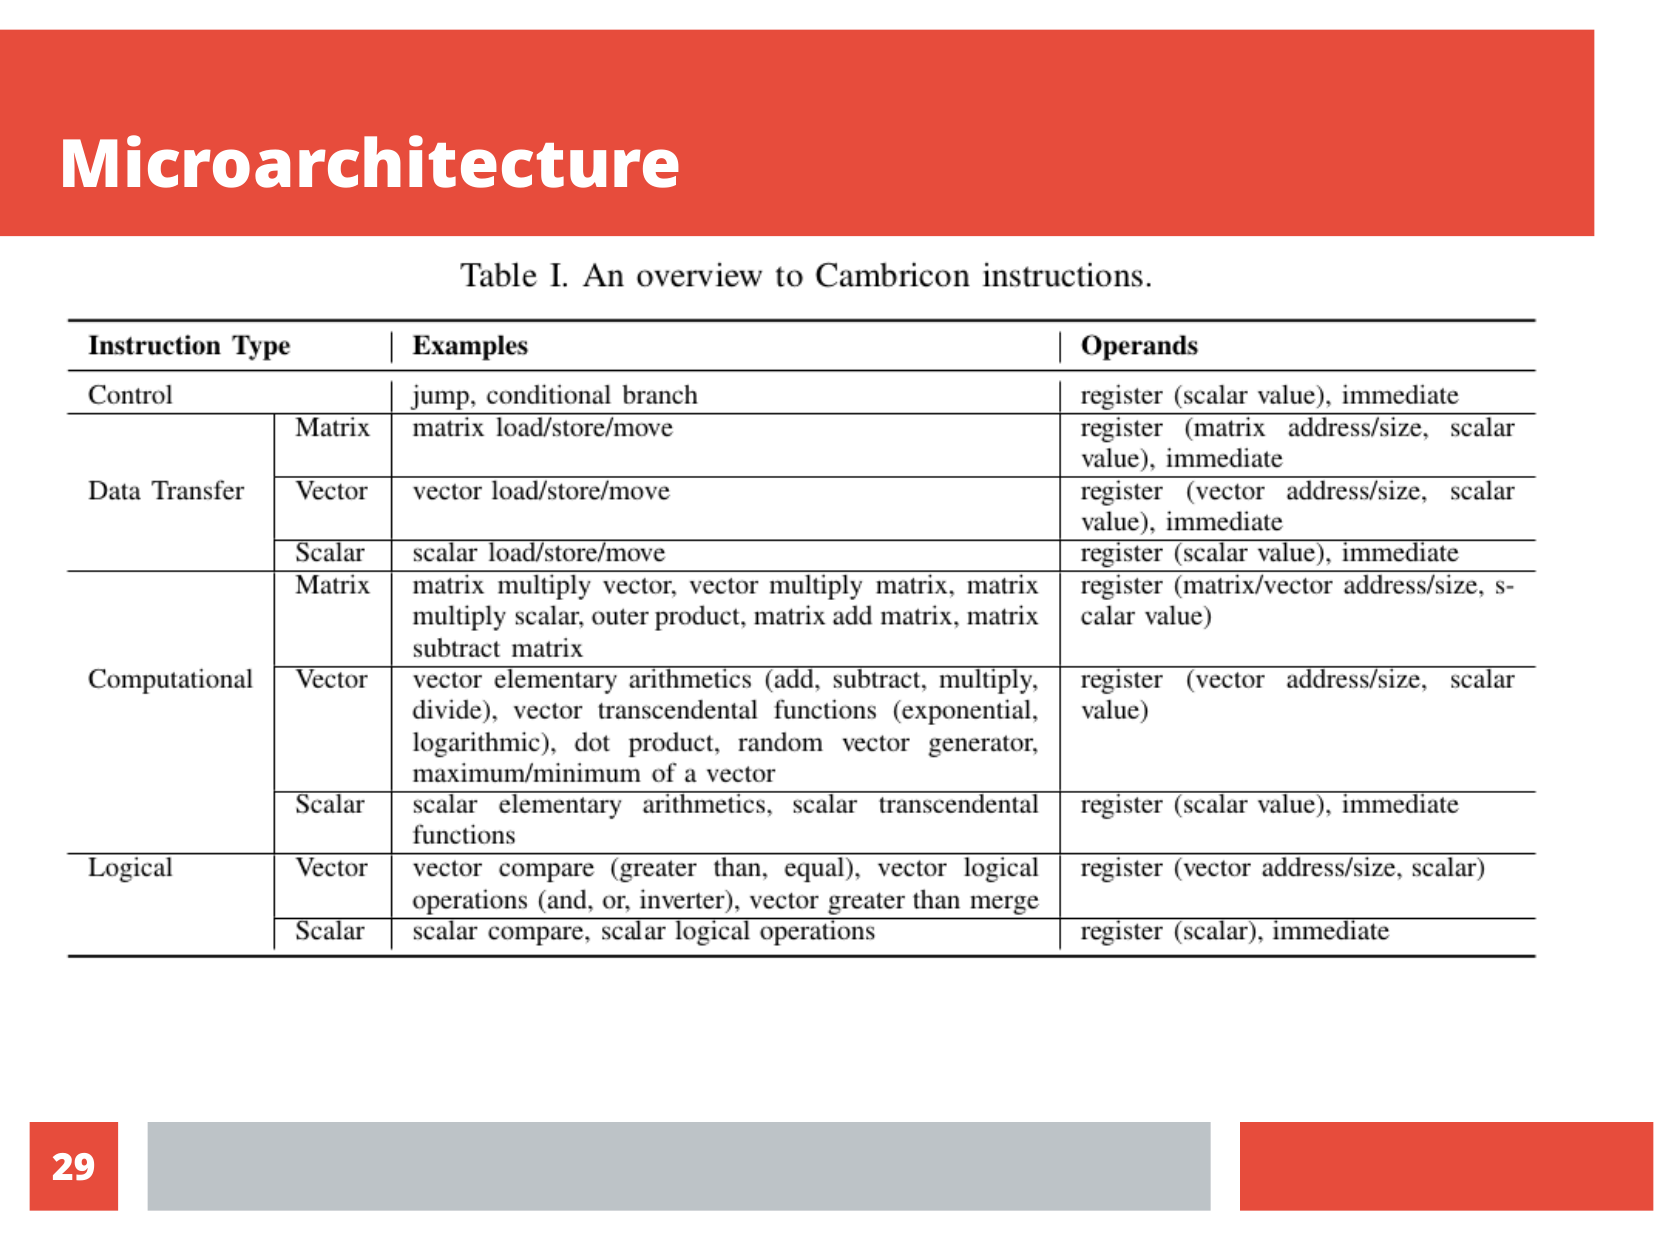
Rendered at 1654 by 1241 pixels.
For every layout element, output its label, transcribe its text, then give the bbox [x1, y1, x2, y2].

picture [0, 248, 1654, 989]
title Microarchitecture [59, 59, 1595, 207]
